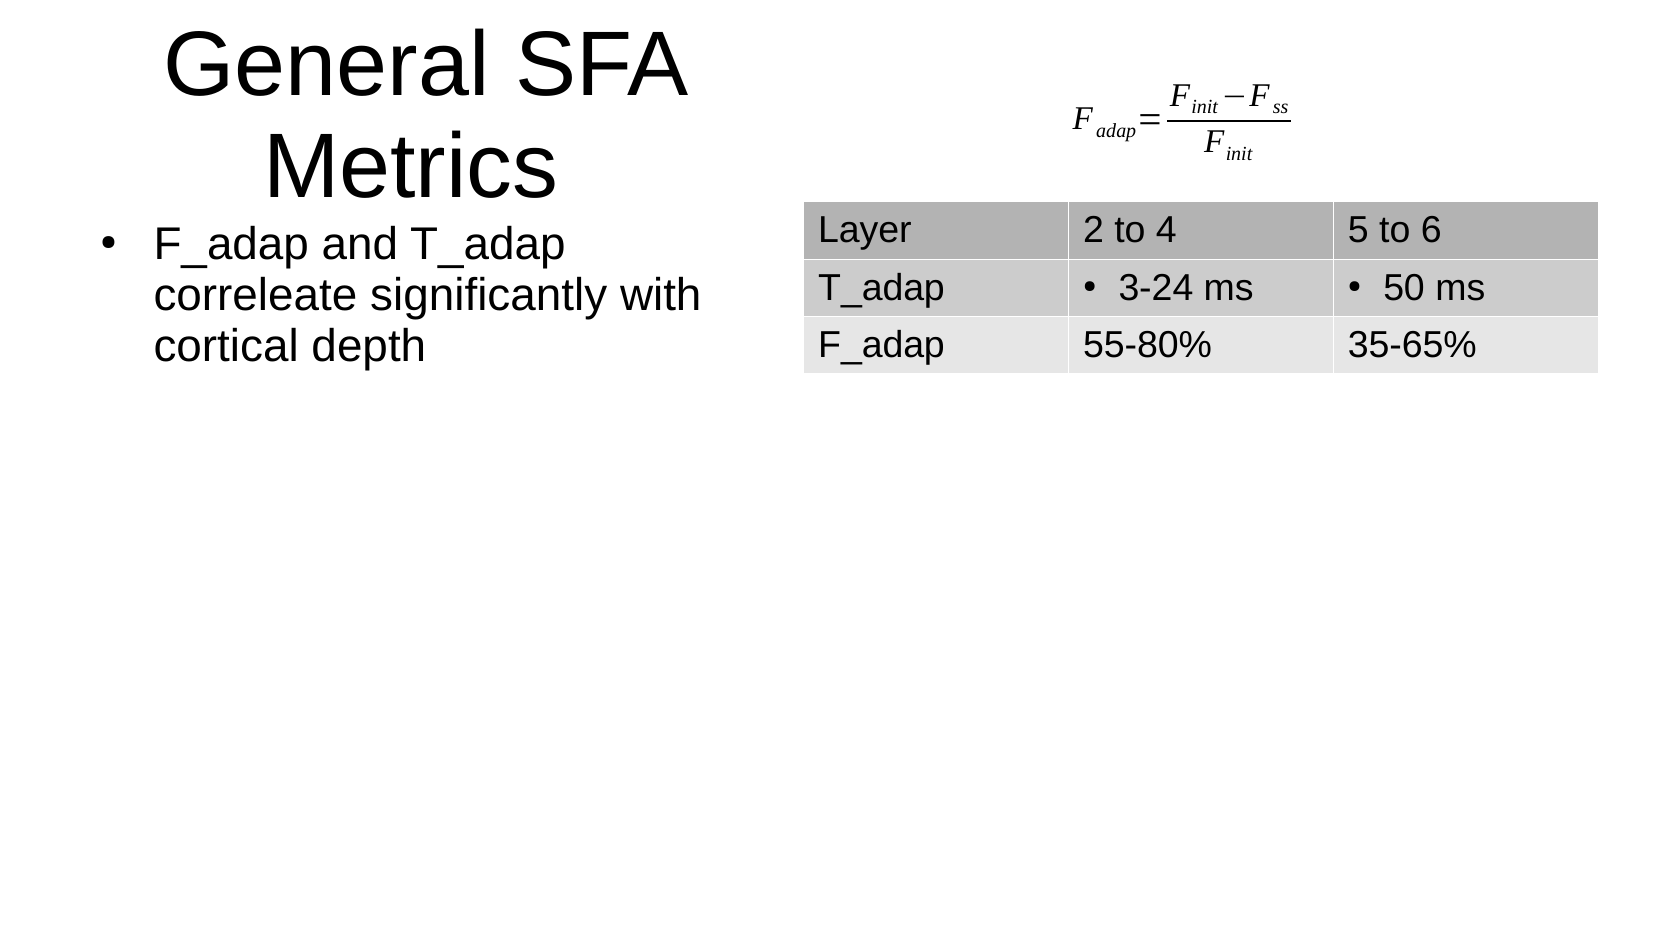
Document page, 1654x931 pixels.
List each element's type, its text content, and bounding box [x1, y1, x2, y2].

table_header Layer [804, 202, 1068, 259]
table_cell 55-80% [1069, 317, 1333, 373]
list F_adap and T_adap correleate significantly with cortical depth [82, 217, 736, 421]
table_cell F_adap [804, 317, 1068, 373]
table_cell T_adap [804, 260, 1068, 316]
table_cell 3-24 ms [1069, 260, 1333, 316]
table_cell 50 ms [1334, 260, 1598, 316]
table_header 2 to 4 [1069, 202, 1333, 259]
title General SFA Metrics [82, 12, 766, 218]
table_header 5 to 6 [1334, 202, 1598, 259]
chart [1065, 76, 1299, 166]
table_cell 35-65% [1334, 317, 1598, 373]
